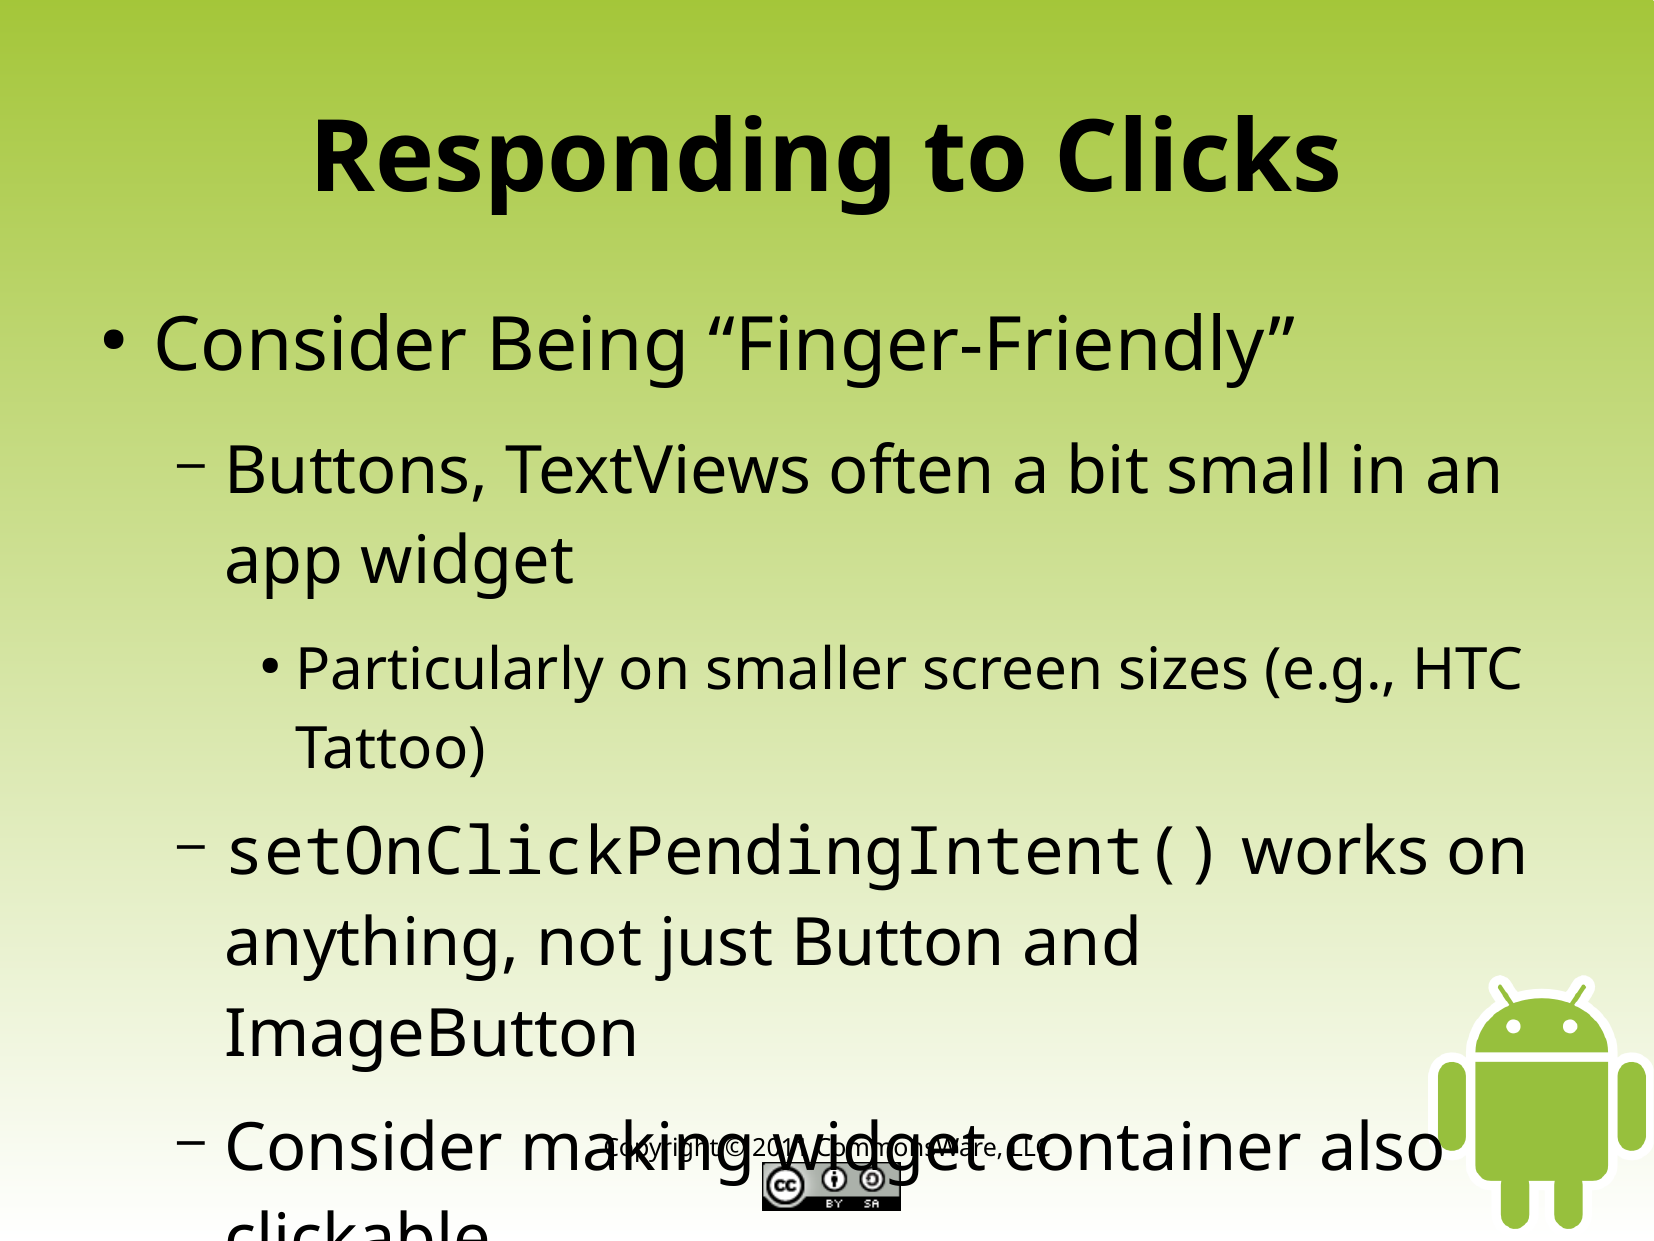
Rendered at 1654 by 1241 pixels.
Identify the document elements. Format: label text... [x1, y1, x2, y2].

title Responding to Clicks [82, 49, 1571, 257]
picture [1428, 1139, 1436, 1165]
picture [762, 1162, 901, 1211]
picture [1428, 975, 1654, 1238]
list Consider Being “Finger-Friendly” Buttons, TextViews often a bit small in an app widget Particularly on smaller screen sizes (e.g., HTC Tattoo) setOnClickPendingIntent() works on anything, not just Button and ImageButton Consider making widget container also clickable E.g., RelativeLayout [82, 290, 1571, 1109]
picture [854, 1162, 869, 1166]
